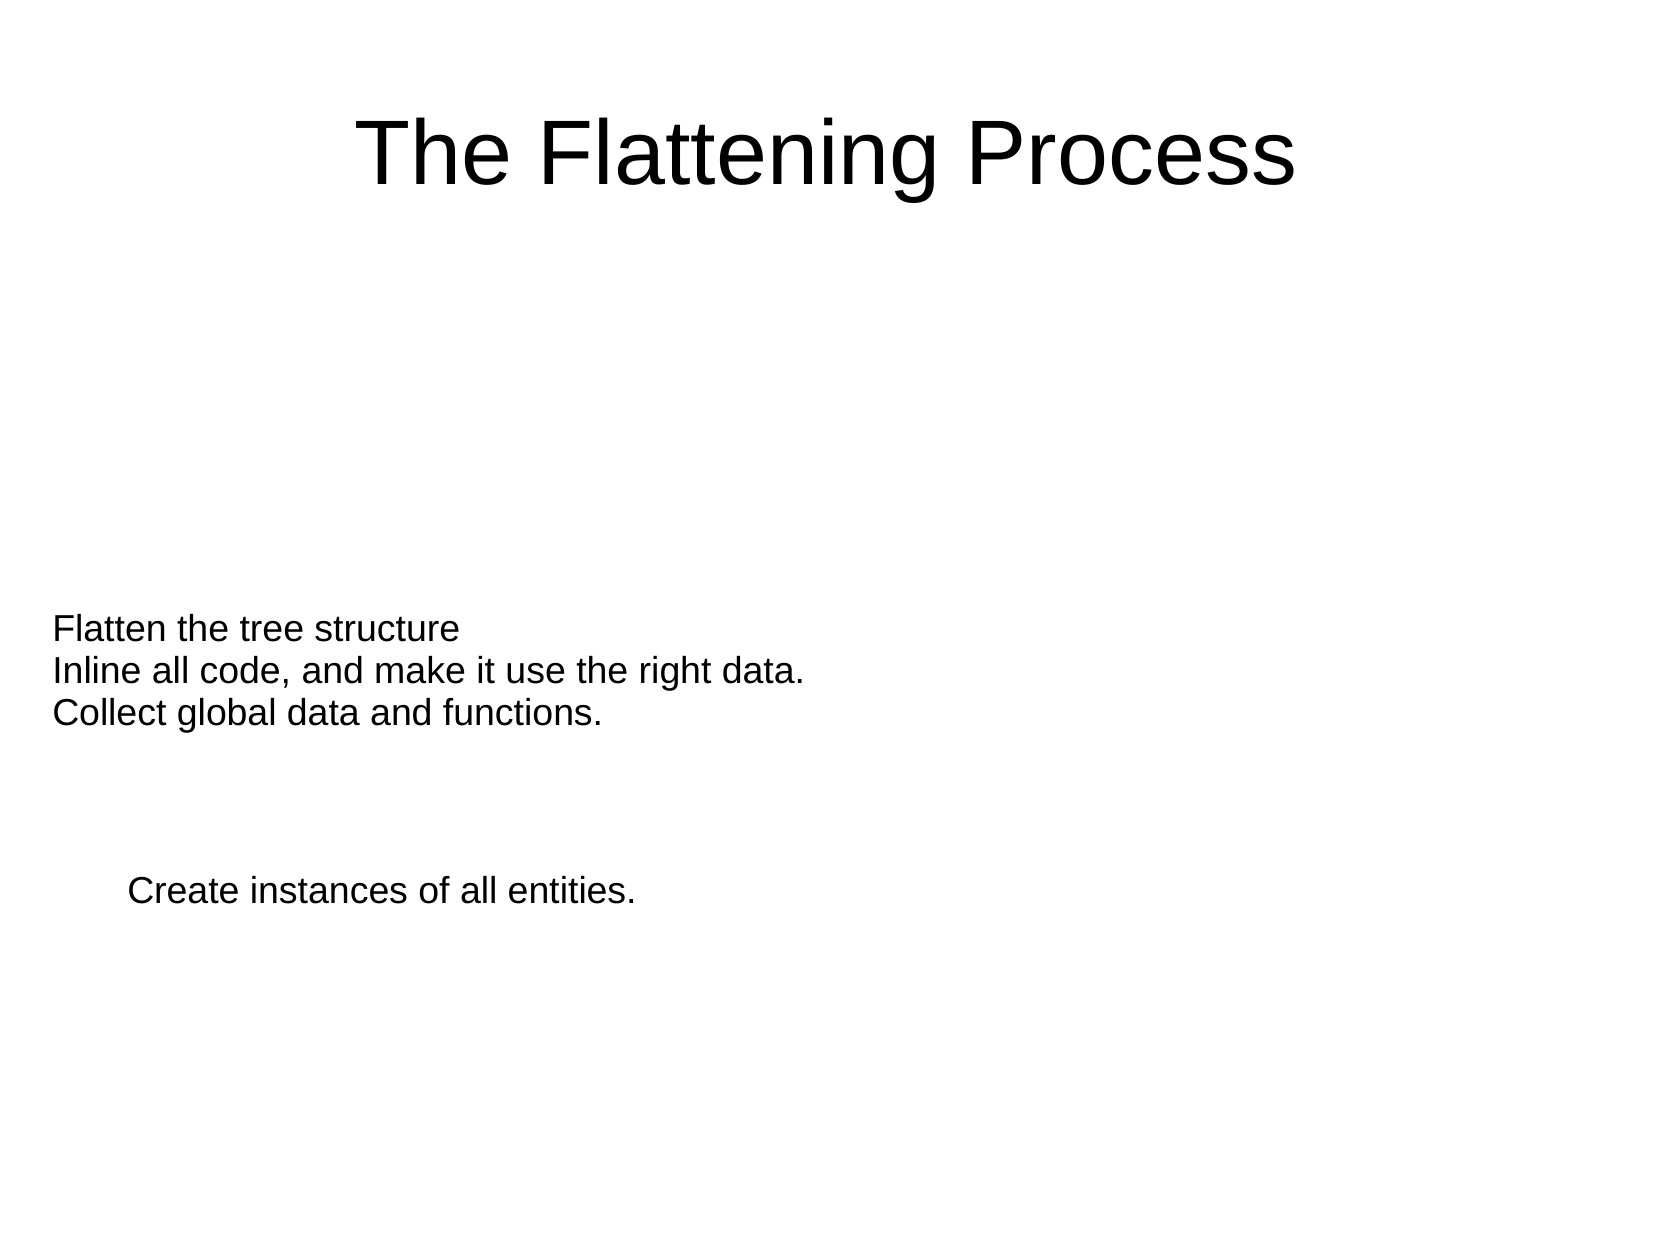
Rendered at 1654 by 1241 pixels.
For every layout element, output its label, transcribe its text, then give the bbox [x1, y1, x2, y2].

text_box Create instances of all entities. [112, 862, 1538, 920]
title The Flattening Process [82, 56, 1571, 250]
text_box Flatten the tree structure Inline all code, and make it use the right data. Collect global data and functions. [37, 600, 1613, 741]
